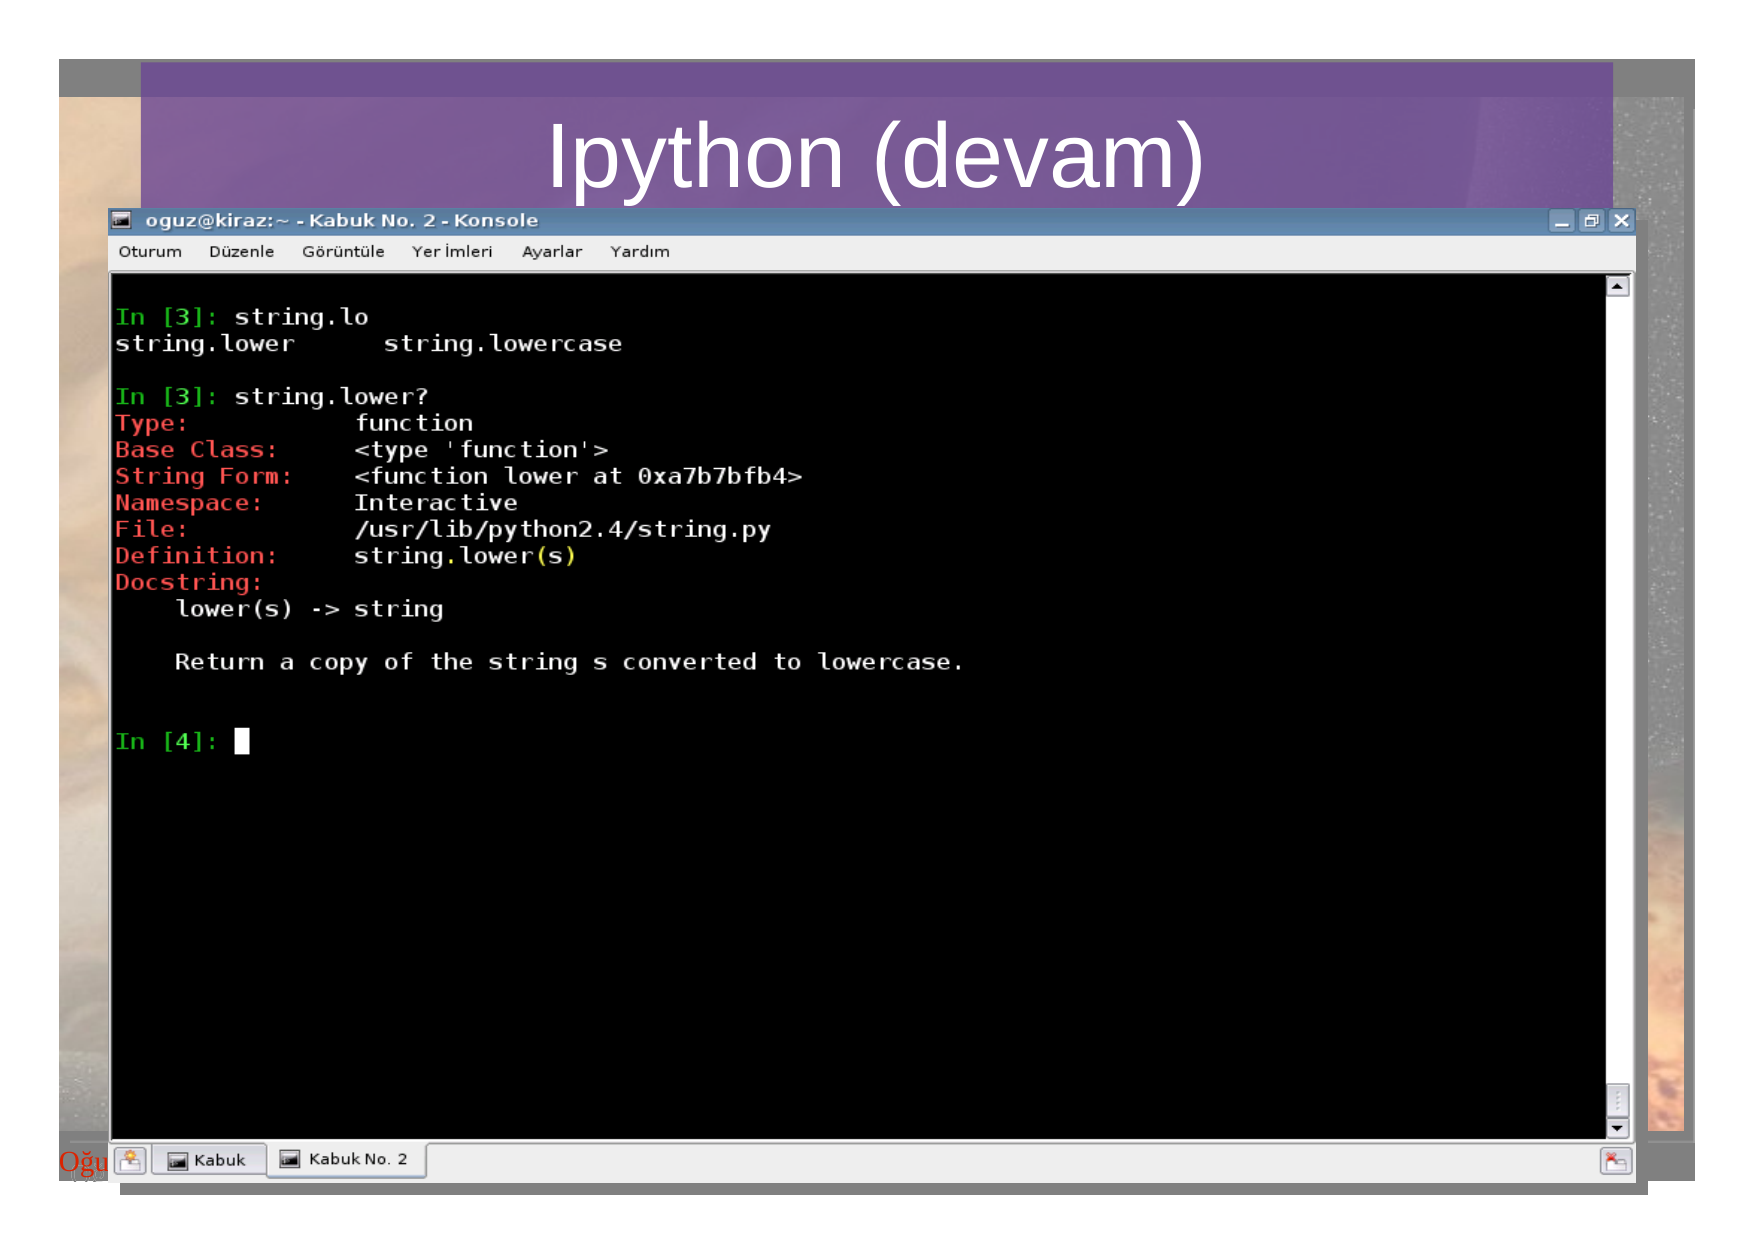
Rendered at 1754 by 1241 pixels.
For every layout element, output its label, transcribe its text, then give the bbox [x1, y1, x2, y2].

picture [59, 97, 1684, 1183]
title Ipython (devam) [140, 62, 1614, 208]
